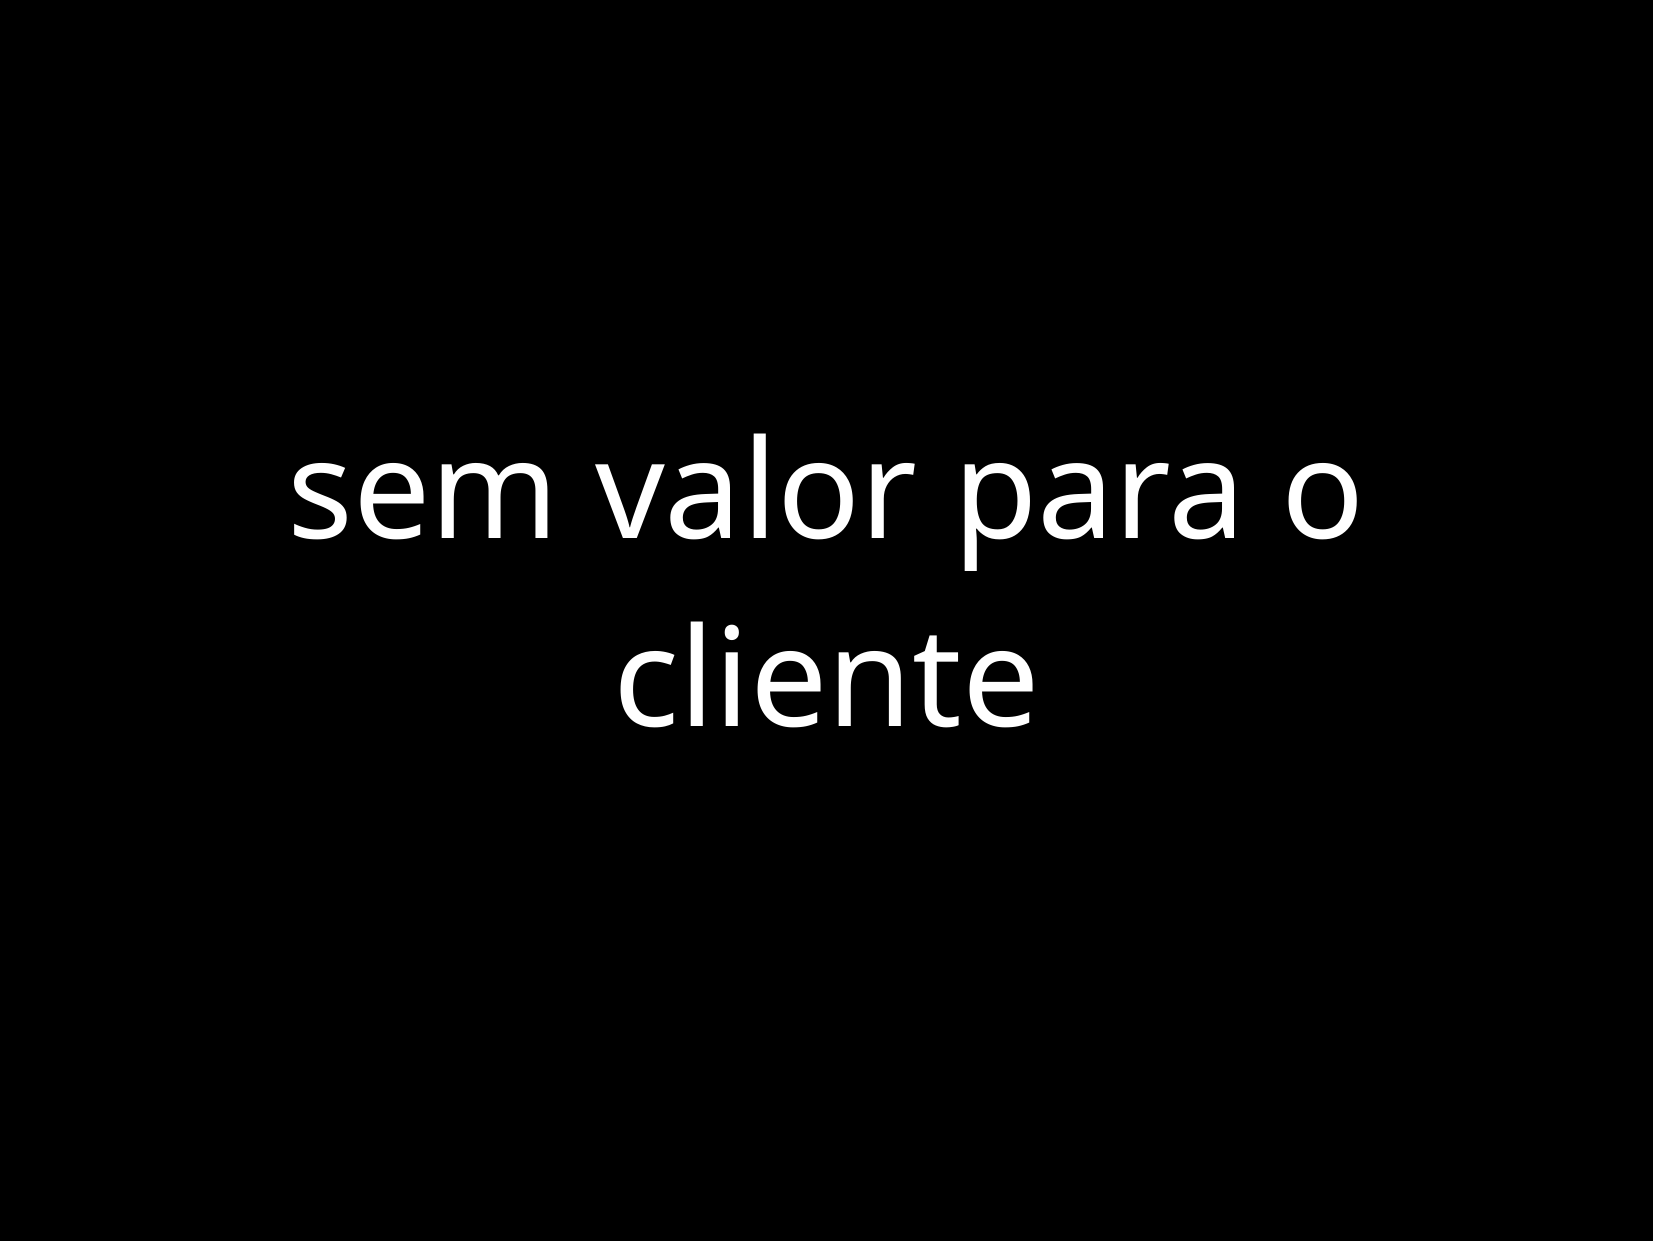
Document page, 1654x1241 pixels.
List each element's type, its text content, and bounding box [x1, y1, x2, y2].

text_box sem valor para o cliente [82, 56, 1571, 1102]
